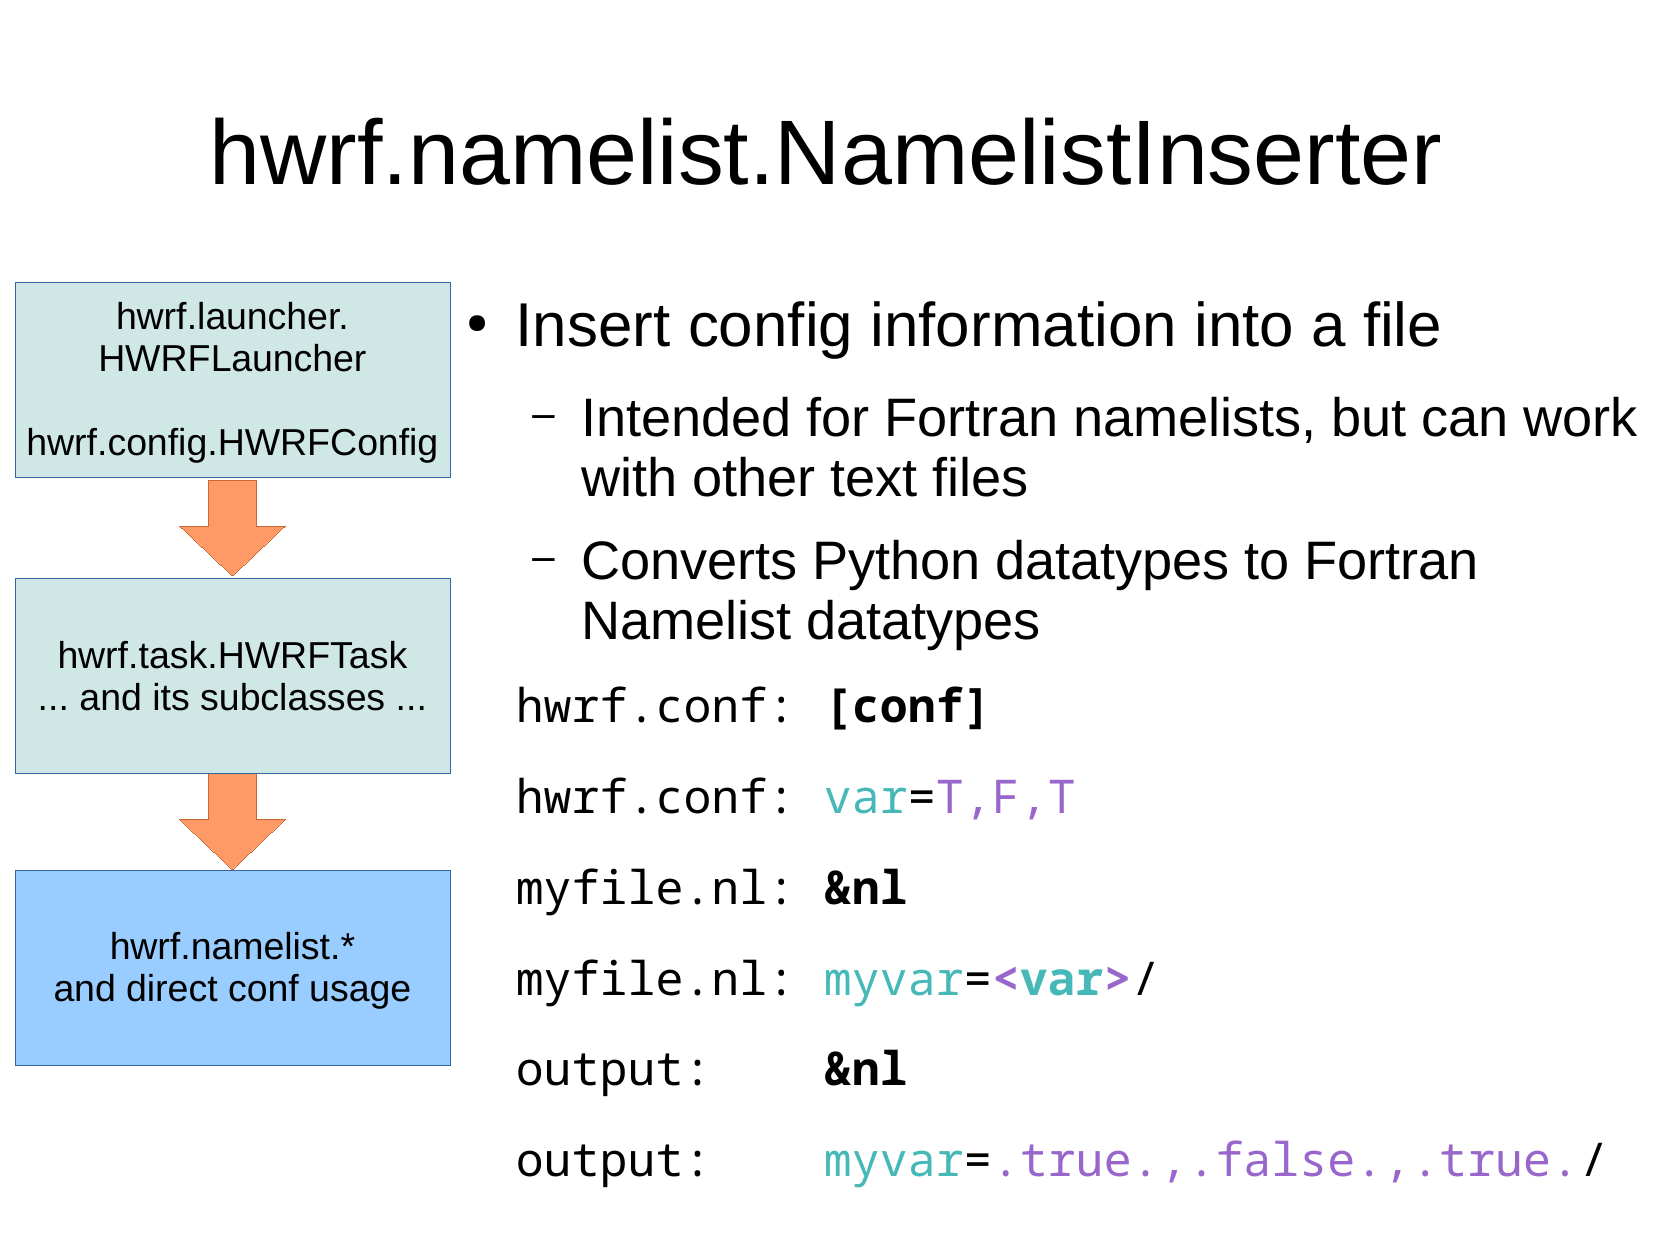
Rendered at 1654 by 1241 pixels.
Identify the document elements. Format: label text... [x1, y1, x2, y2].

text_box [179, 774, 286, 870]
text_box hwrf.launcher. HWRFLauncher hwrf.config.HWRFConfig [15, 282, 451, 478]
text_box hwrf.namelist.* and direct conf usage [15, 870, 451, 1066]
list Insert config information into a file Intended for Fortran namelists, but can work with other text files Converts Python datatypes to Fortran Namelist datatypes hwrf.conf: [conf] hwrf.conf: var=T,F,T myfile.nl: &nl myfile.nl: myvar=<var>/ output: &nl output: myvar=.true.,.false.,.true./ [450, 290, 1654, 1201]
text_box [179, 480, 286, 576]
title hwrf.namelist.NamelistInserter [82, 49, 1571, 257]
text_box hwrf.task.HWRFTask ... and its subclasses ... [15, 578, 451, 774]
